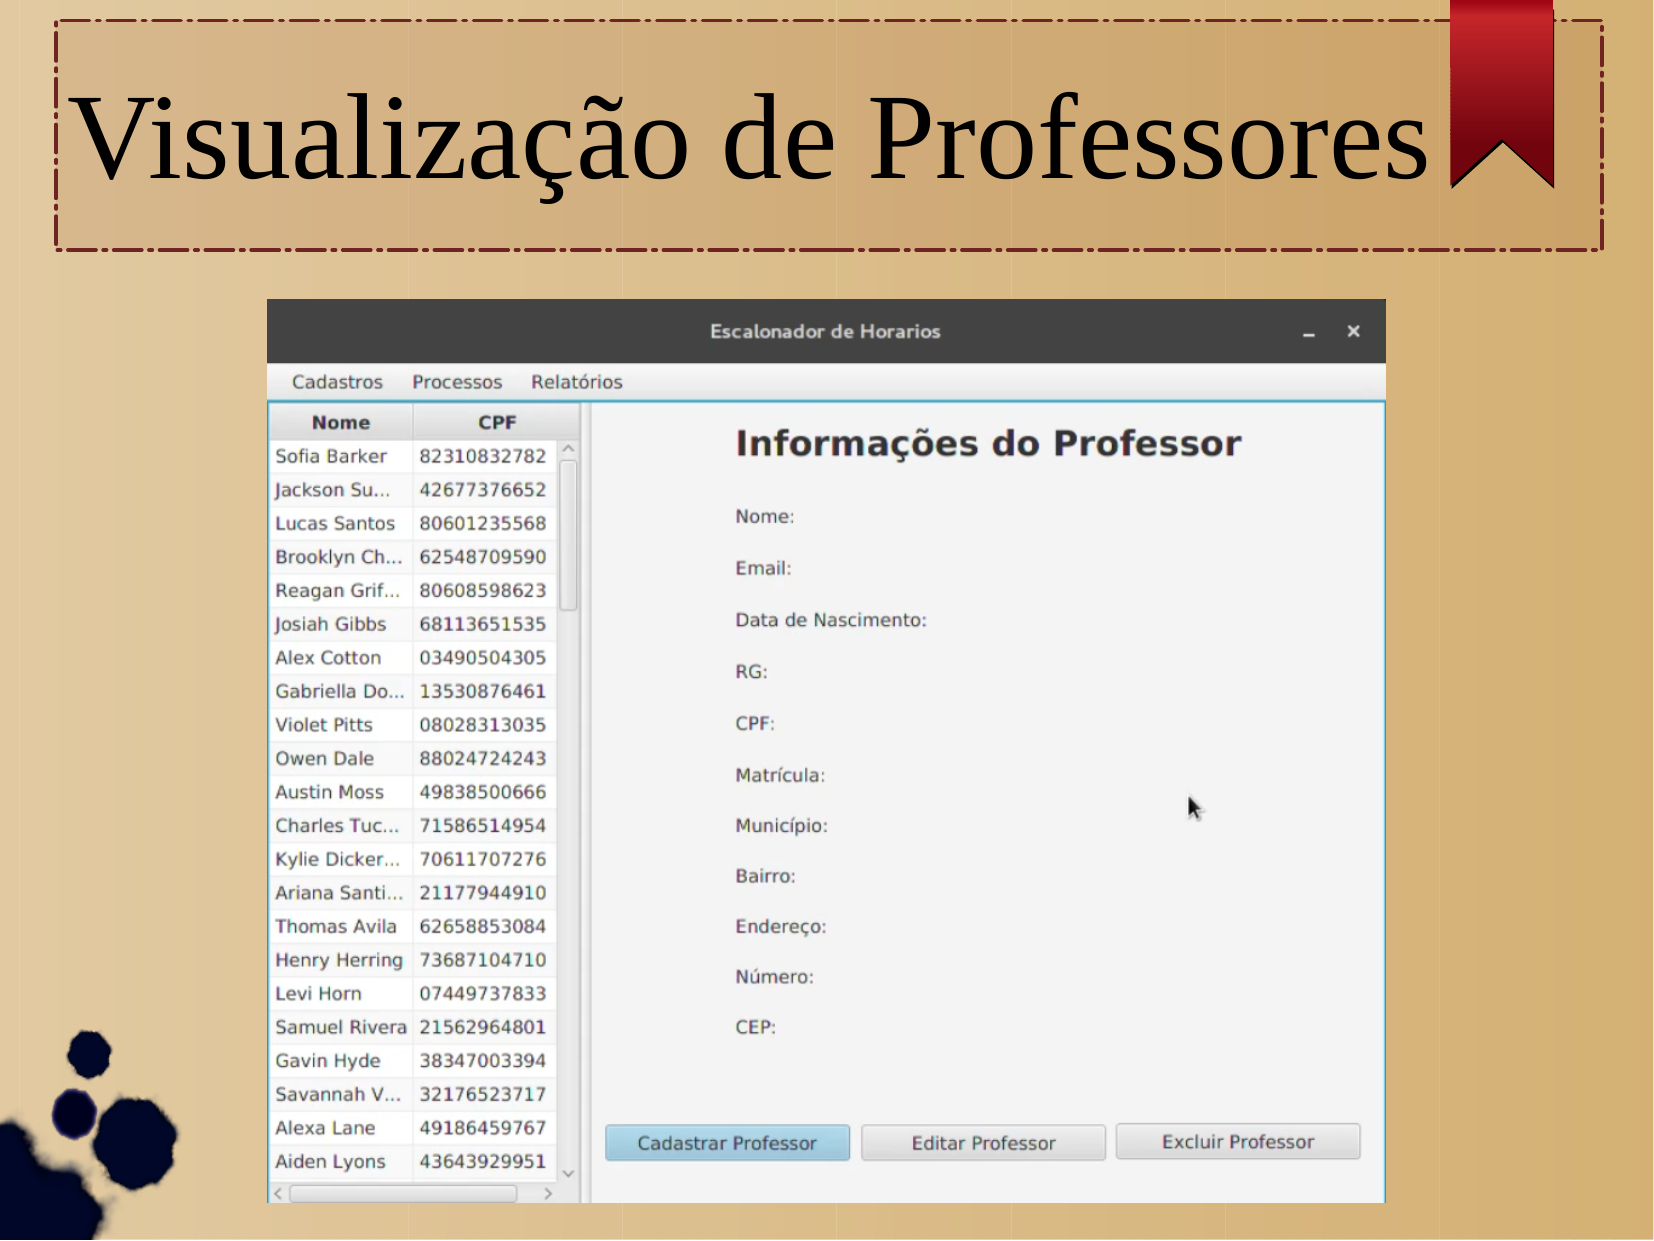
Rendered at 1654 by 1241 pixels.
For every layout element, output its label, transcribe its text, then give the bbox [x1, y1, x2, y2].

picture [267, 299, 1386, 1203]
title Visualização de Professores [59, 2, 1441, 274]
